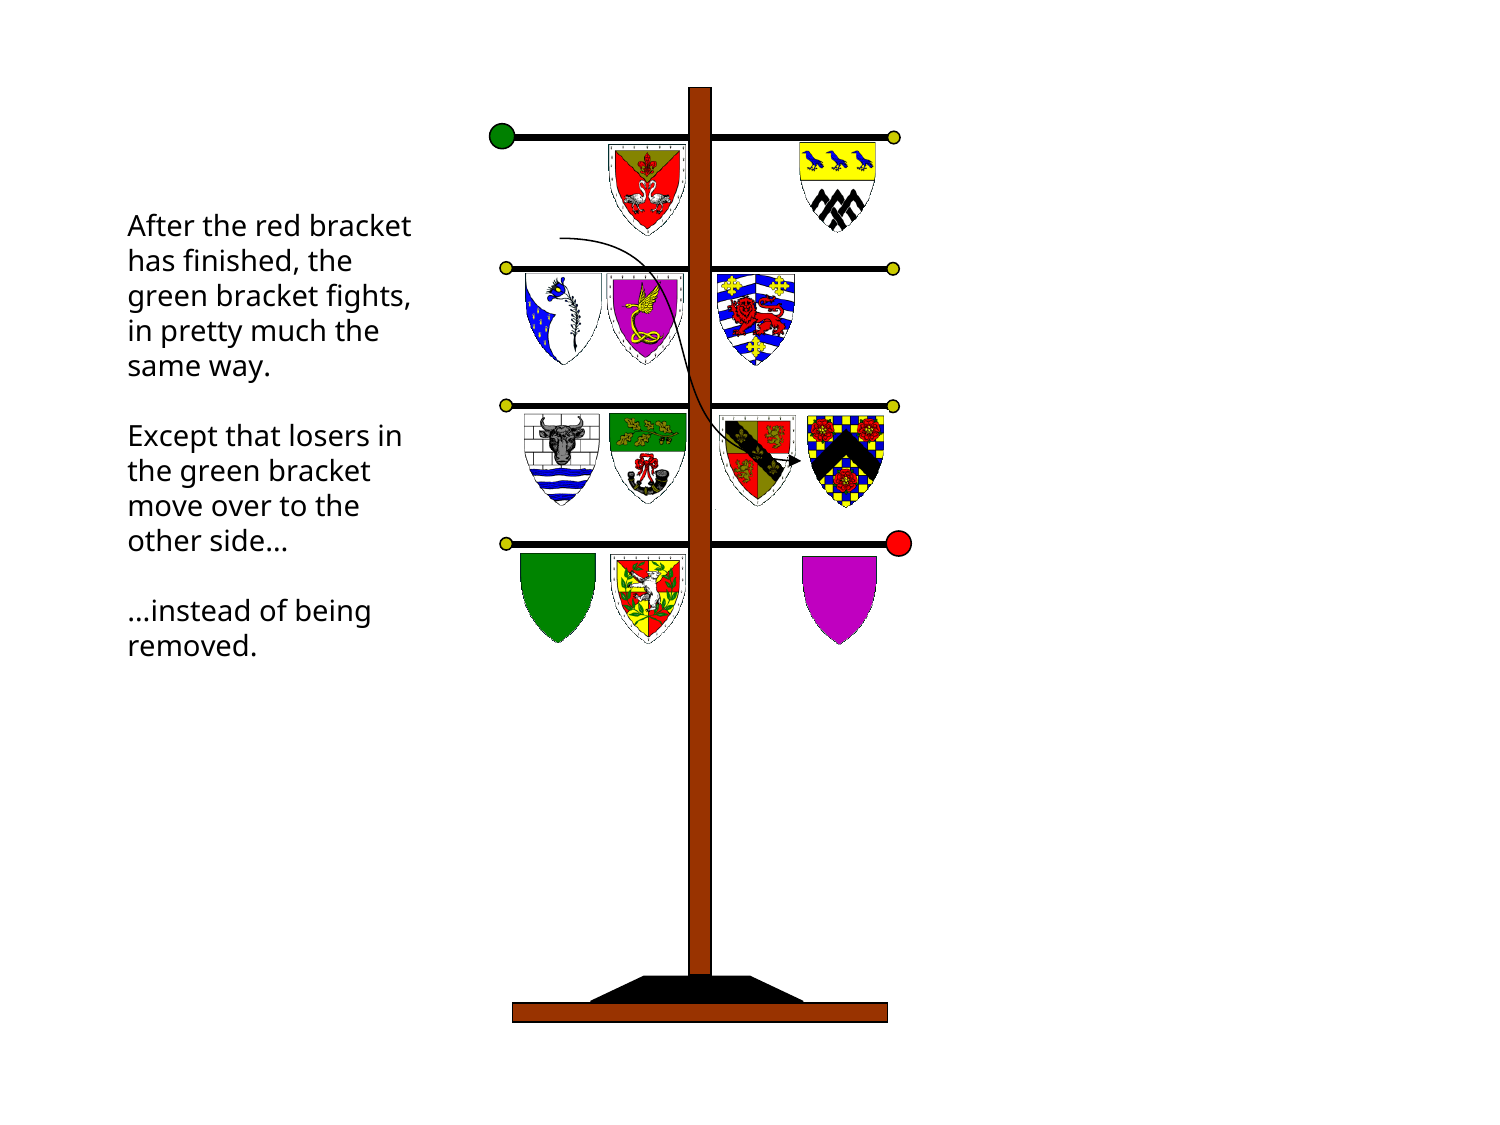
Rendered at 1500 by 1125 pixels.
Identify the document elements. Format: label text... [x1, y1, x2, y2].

text_box [886, 399, 900, 413]
picture [513, 548, 602, 649]
picture [519, 409, 688, 511]
text_box [499, 537, 513, 551]
picture [715, 411, 800, 459]
text_box [499, 261, 513, 275]
text_box After the red bracket has finished, the green bracket fights, in pretty much the same way. Except that losers in the green bracket move over to the other side… …instead of being removed. [112, 199, 427, 670]
picture [605, 141, 688, 241]
text_box [489, 123, 515, 149]
text_box [499, 399, 513, 412]
text_box [688, 87, 711, 420]
picture [801, 410, 889, 511]
text_box [886, 262, 900, 276]
text_box [887, 131, 901, 144]
text_box [590, 377, 804, 1002]
picture [715, 431, 800, 510]
picture [523, 272, 686, 370]
picture [793, 141, 882, 238]
text_box [512, 1003, 888, 1022]
picture [652, 272, 688, 364]
text_box [886, 530, 912, 557]
picture [795, 549, 883, 651]
picture [604, 548, 688, 649]
picture [713, 272, 799, 372]
